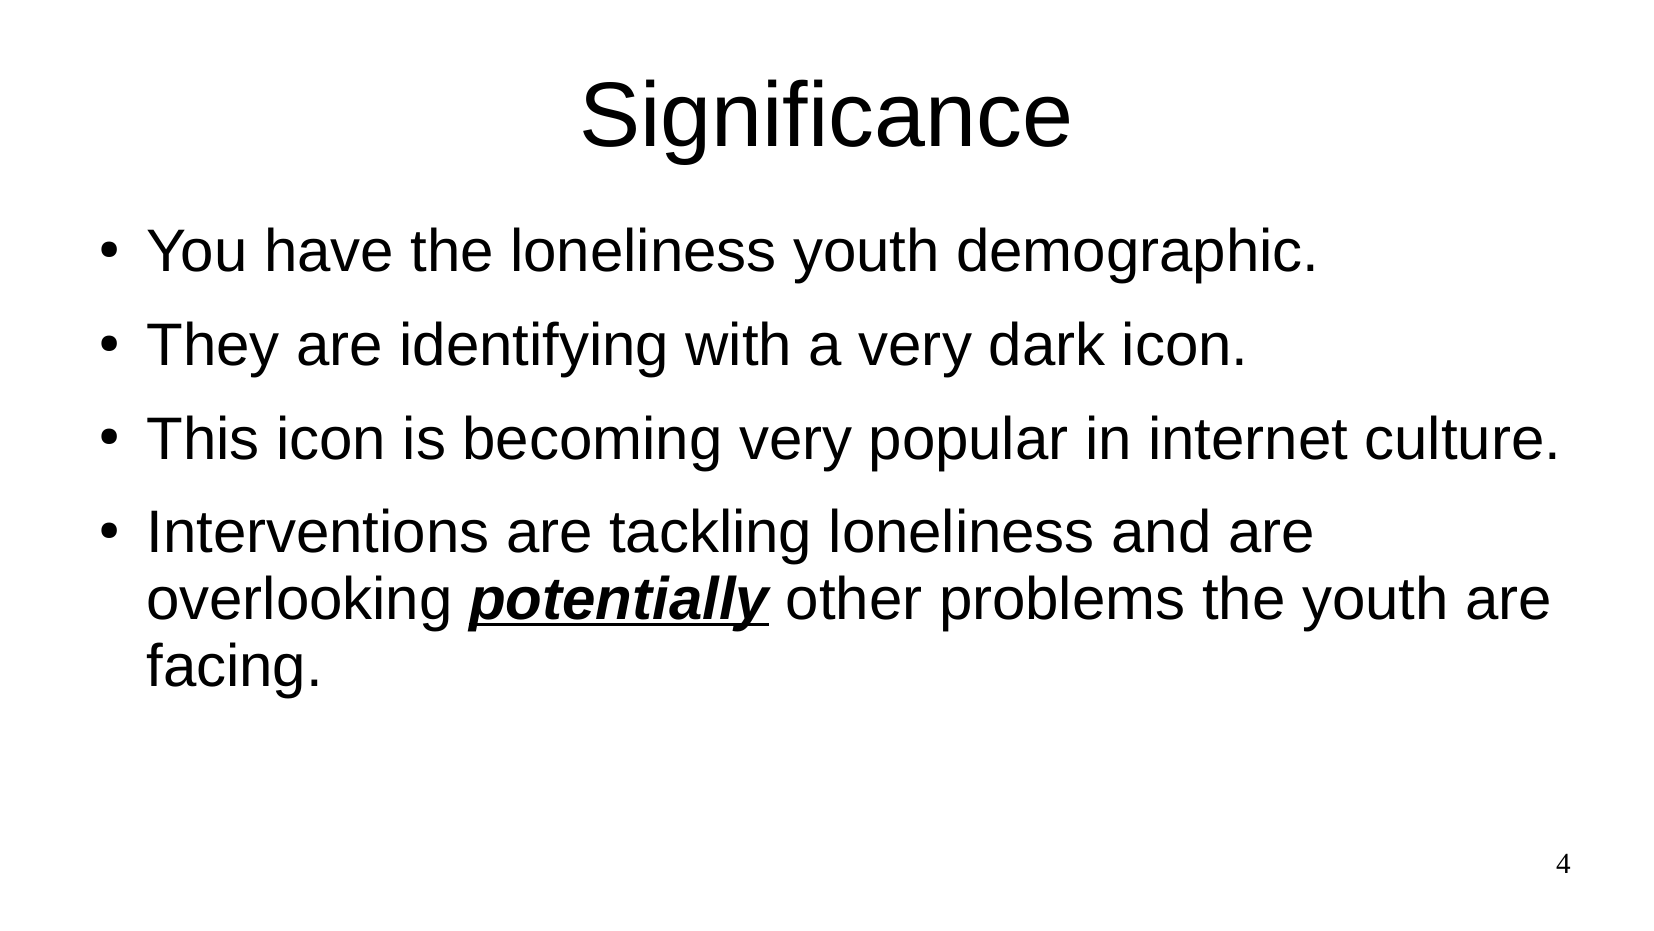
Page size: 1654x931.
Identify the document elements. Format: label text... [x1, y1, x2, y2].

list You have the loneliness youth demographic. They are identifying with a very dark icon. This icon is becoming very popular in internet culture. Interventions are tackling loneliness and are overlooking potentially other problems the youth are facing. [82, 217, 1571, 758]
title Significance [82, 37, 1571, 193]
